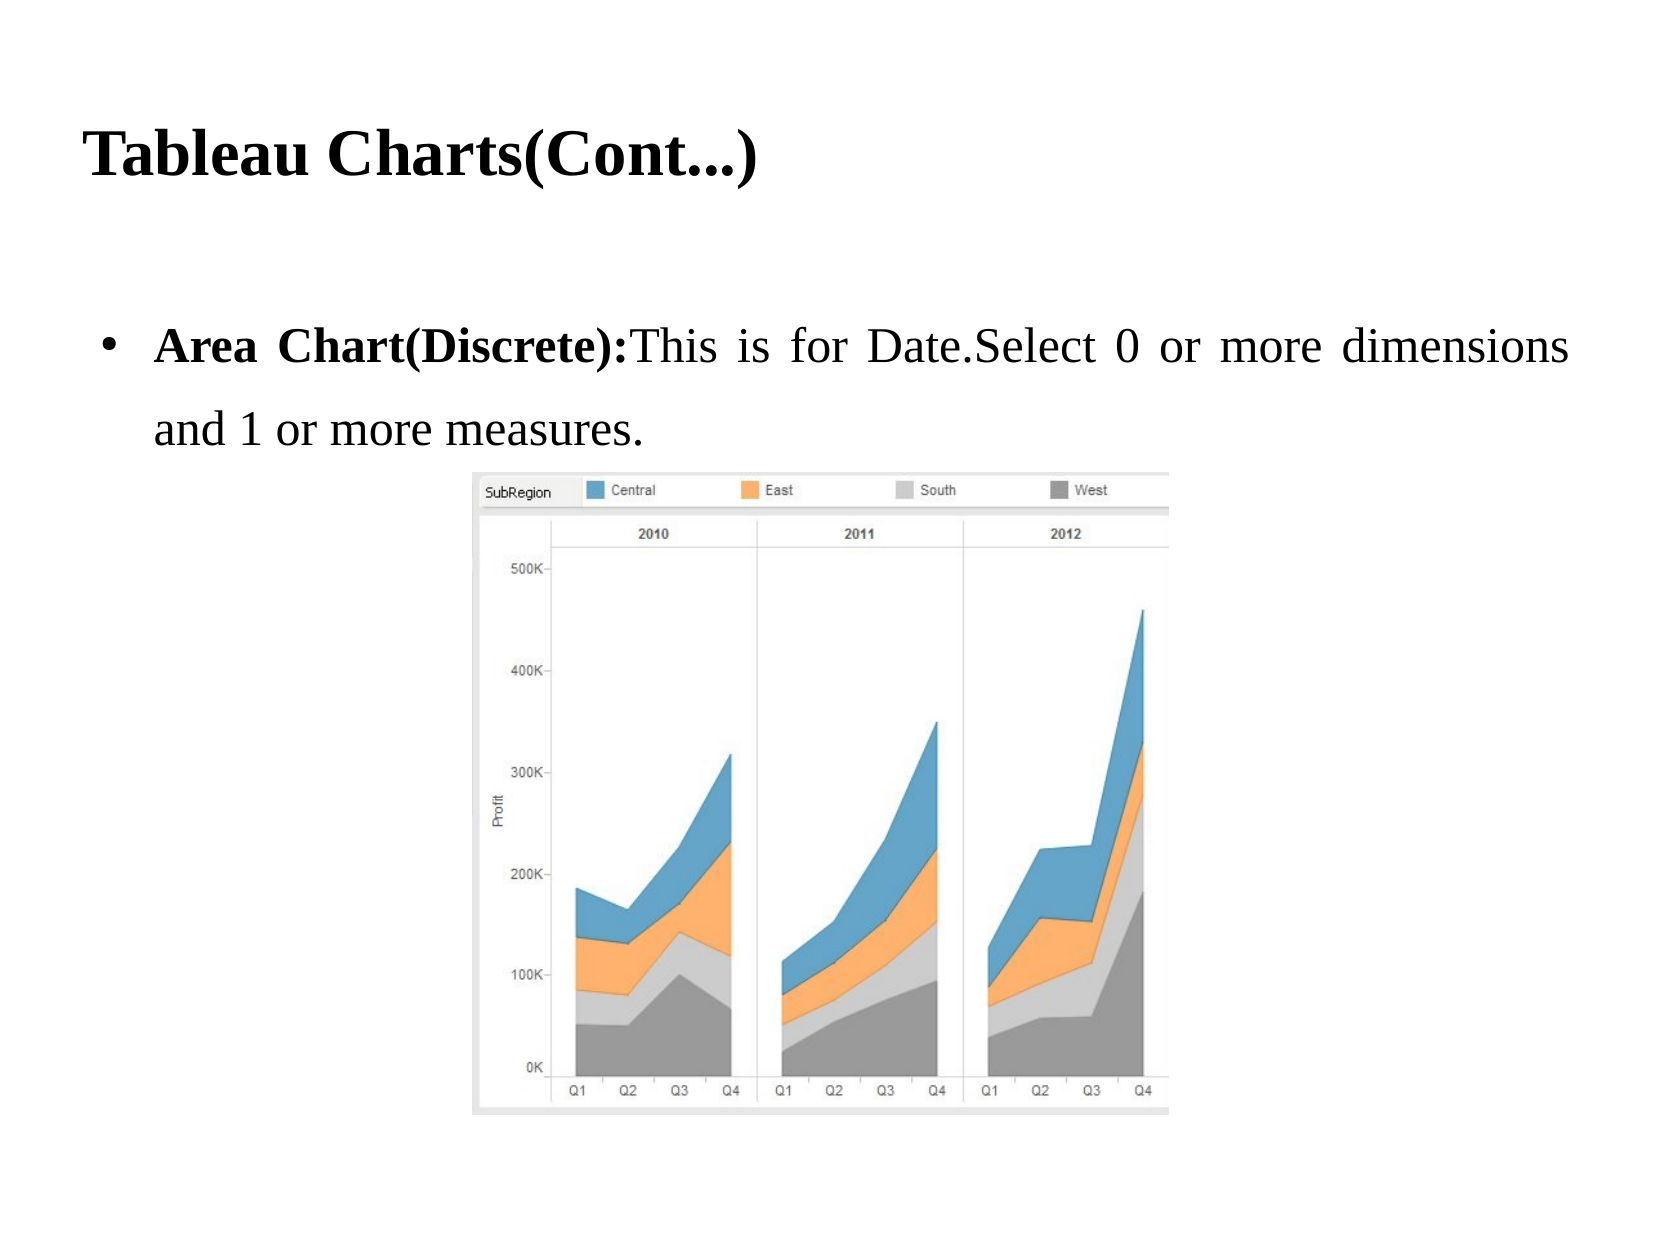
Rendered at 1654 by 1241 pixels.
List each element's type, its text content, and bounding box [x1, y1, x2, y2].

title Tableau Charts(Cont...) [82, 49, 1571, 257]
list Area Chart(Discrete):This is for Date.Select 0 or more dimensions and 1 or more measures. [82, 290, 1571, 1010]
picture [472, 472, 1169, 1115]
